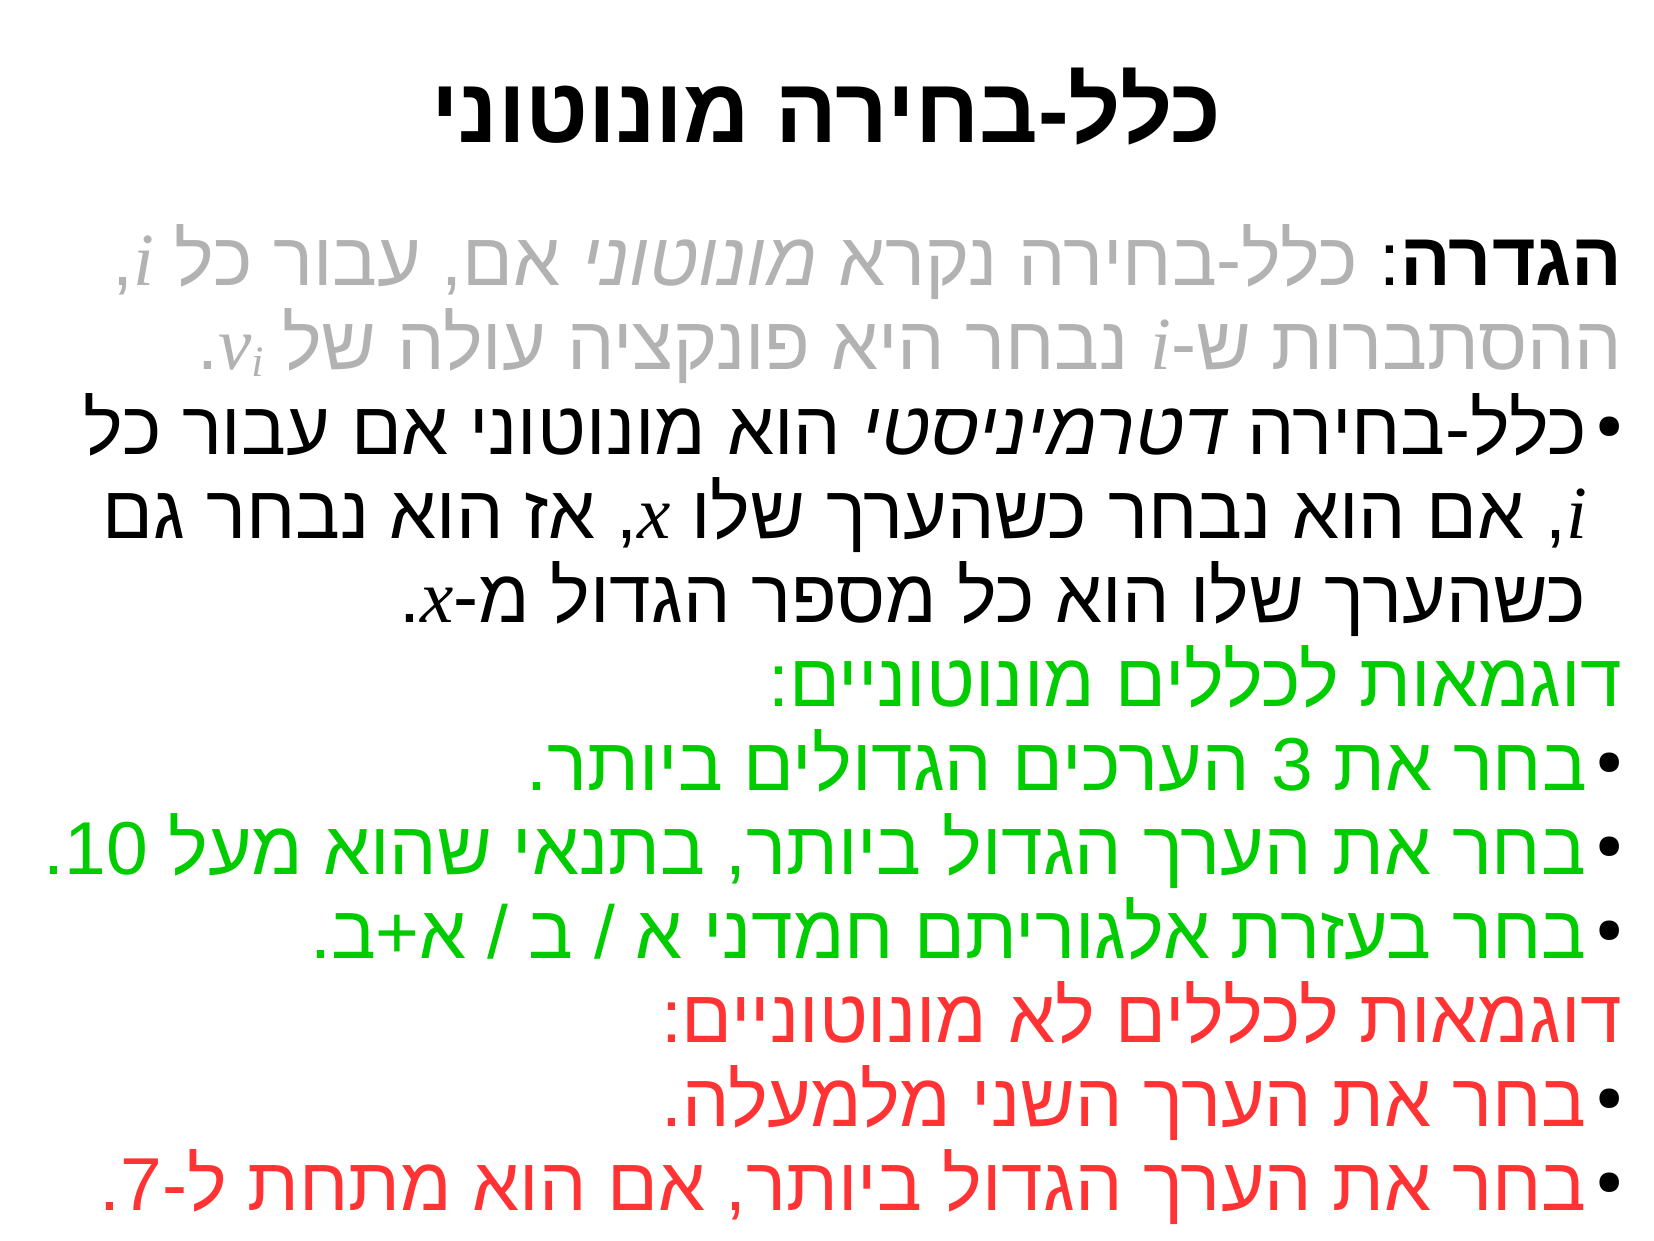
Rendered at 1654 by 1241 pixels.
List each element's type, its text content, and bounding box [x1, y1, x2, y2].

text_box הגדרה: כלל-בחירה נקרא מונוטוני אם, עבור כל i, ההסתברות ש-i נבחר היא פונקציה עולה של vi. כלל-בחירה דטרמיניסטי הוא מונוטוני אם עבור כל i, אם הוא נבחר כשהערך שלו x, אז הוא נבחר גם כשהערך שלו הוא כל מספר הגדול מ-x. דוגמאות לכללים מונוטוניים: בחר את 3 הערכים הגדולים ביותר. בחר את הערך הגדול ביותר, בתנאי שהוא מעל 10. בחר בעזרת אלגוריתם חמדני א / ב / א+ב. דוגמאות לכללים לא מונוטוניים: בחר את הערך השני מלמעלה. בחר את הערך הגדול ביותר, אם הוא מתחת ל-7. [17, 210, 1638, 1234]
title כלל-בחירה מונוטוני [0, 0, 1654, 225]
